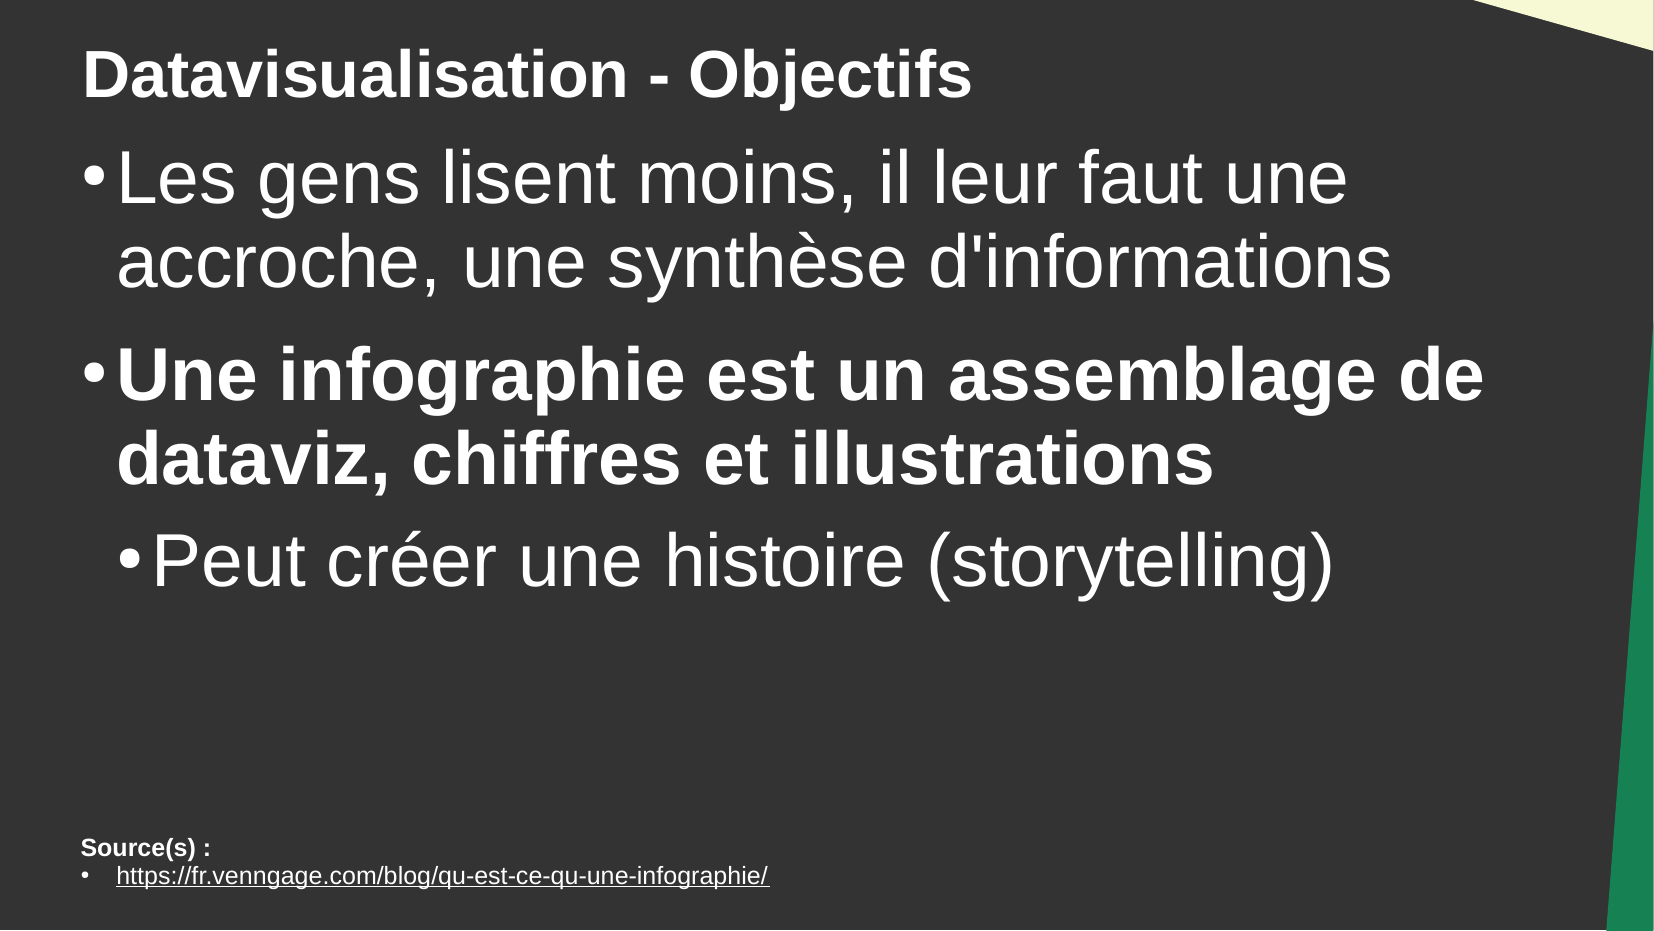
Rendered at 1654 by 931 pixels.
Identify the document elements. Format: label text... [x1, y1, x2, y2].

text_box [1606, 313, 1654, 931]
list Les gens lisent moins, il leur faut une accroche, une synthèse d'informations Une infographie est un assemblage de dataviz, chiffres et illustrations Peut créer une histoire (storytelling) [80, 135, 1560, 762]
title Datavisualisation - Objectifs [82, 37, 1571, 122]
text_box Source(s) : https://fr.venngage.com/blog/qu-est-ce-qu-une-infographie/ [65, 826, 1483, 926]
text_box [1473, 0, 1654, 52]
